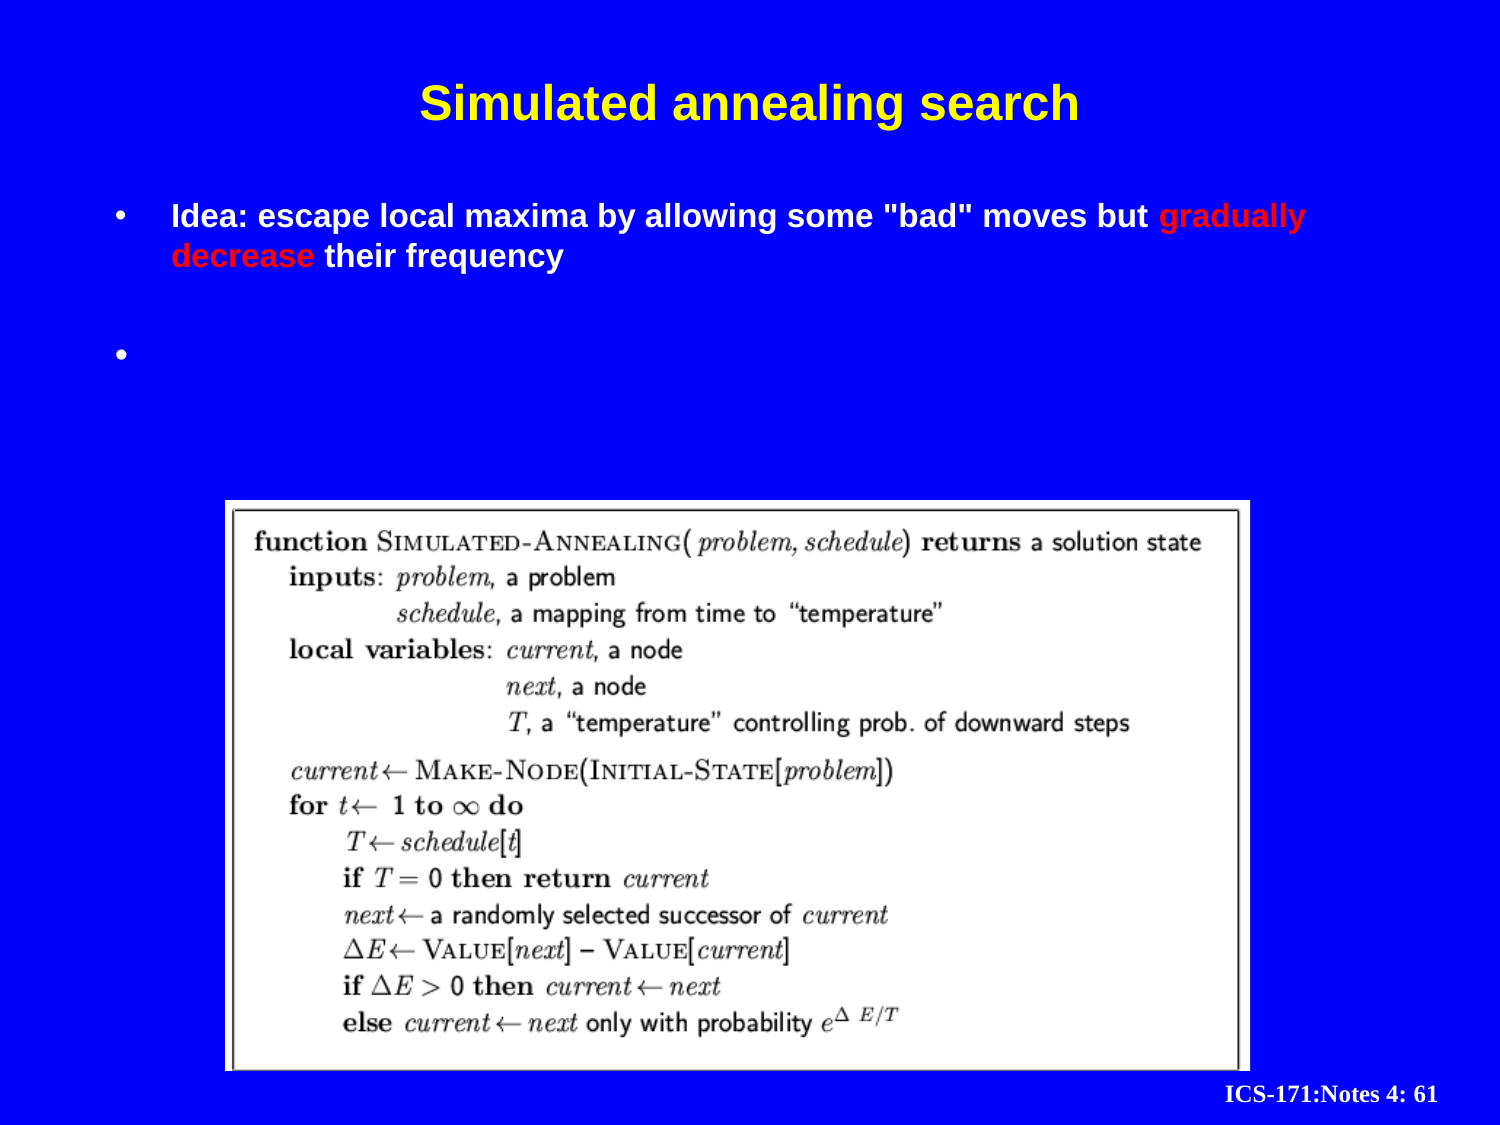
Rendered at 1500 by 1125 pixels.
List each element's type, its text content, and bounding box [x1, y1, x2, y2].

title Simulated annealing search [112, 49, 1388, 150]
picture [225, 500, 1251, 1071]
list Idea: escape local maxima by allowing some "bad" moves but gradually decrease their frequency [99, 187, 1388, 1013]
